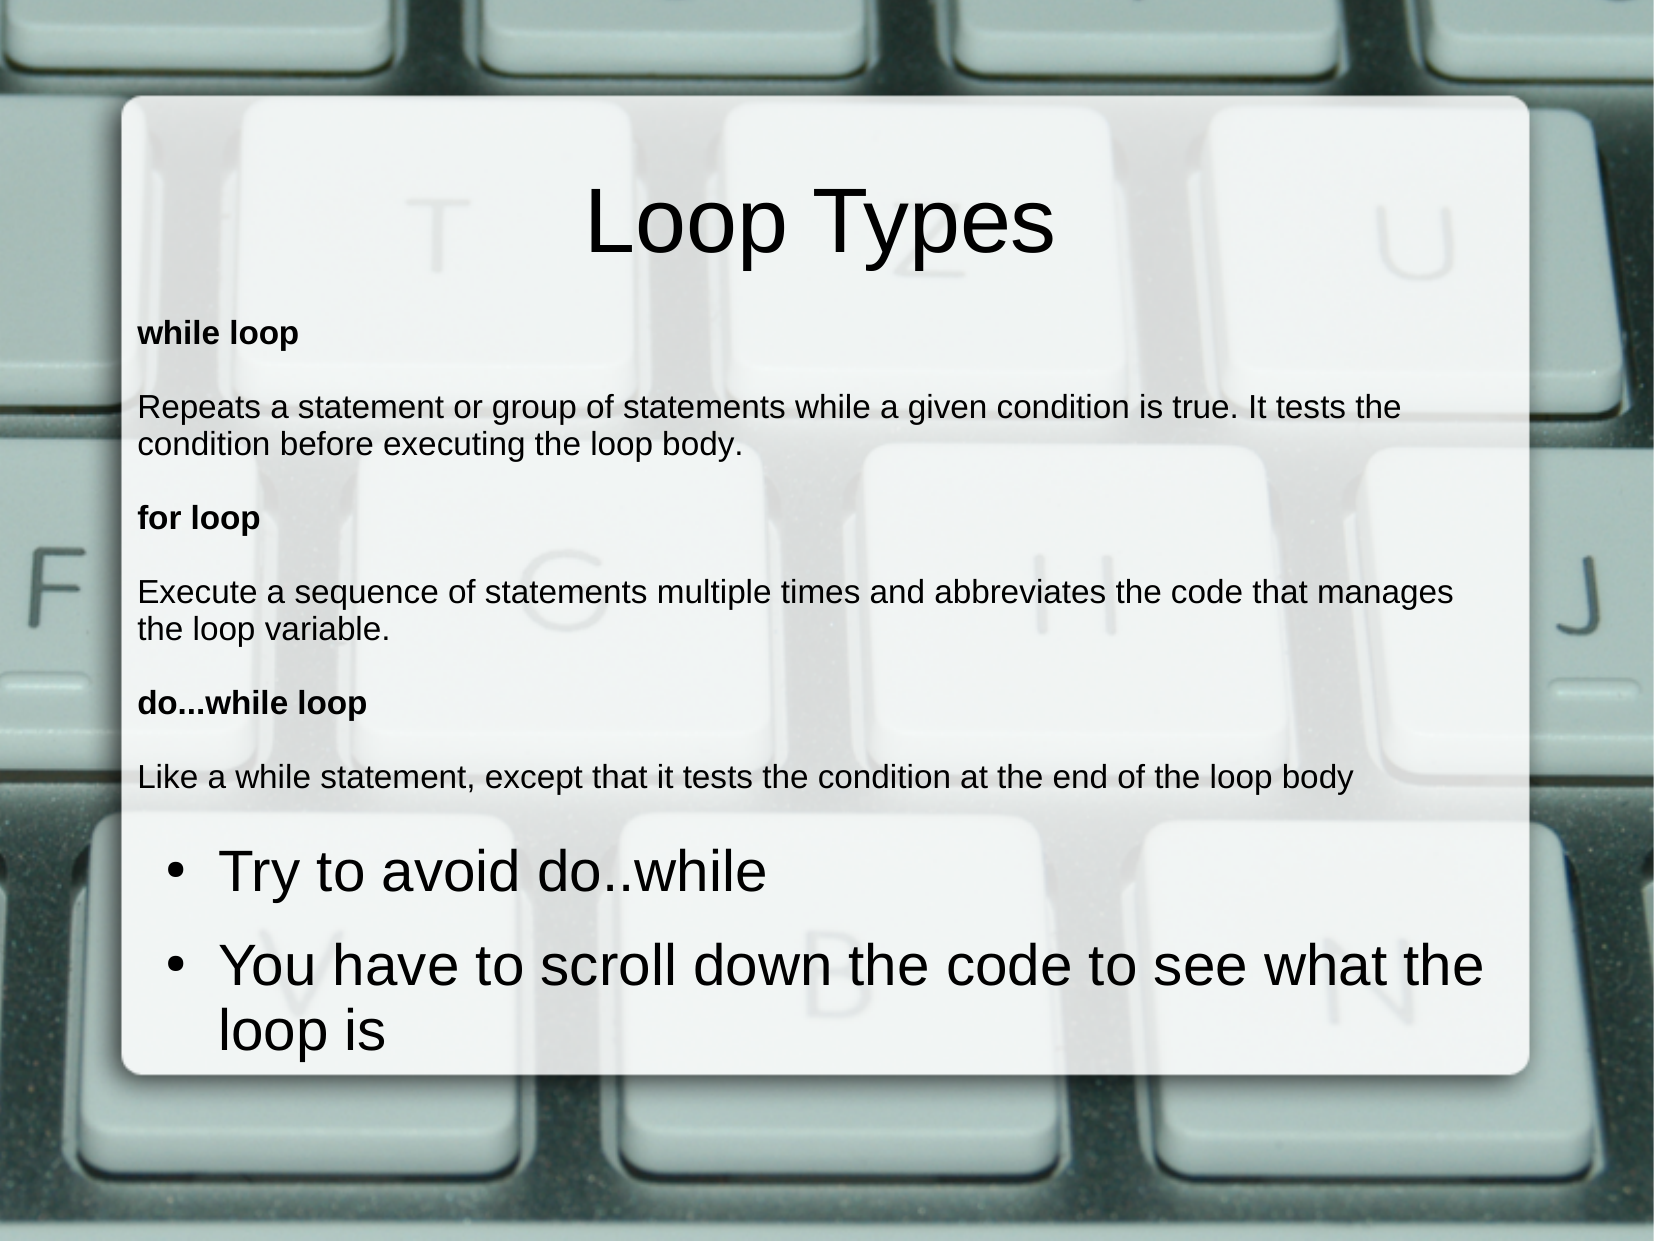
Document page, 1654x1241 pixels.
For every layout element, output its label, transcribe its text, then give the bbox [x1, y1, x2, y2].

picture [0, 0, 1654, 1241]
list Try to avoid do..while You have to scroll down the code to see what the loop is [147, 1040, 1506, 1146]
title Loop Types [135, 117, 1506, 325]
text_box while loop Repeats a statement or group of statements while a given condition is true. It tests the condition before executing the loop body. for loop Execute a sequence of statements multiple times and abbreviates the code that manages the loop variable. do...while loop Like a while statement, except that it tests the condition at the end of the loop body [137, 314, 1654, 1040]
